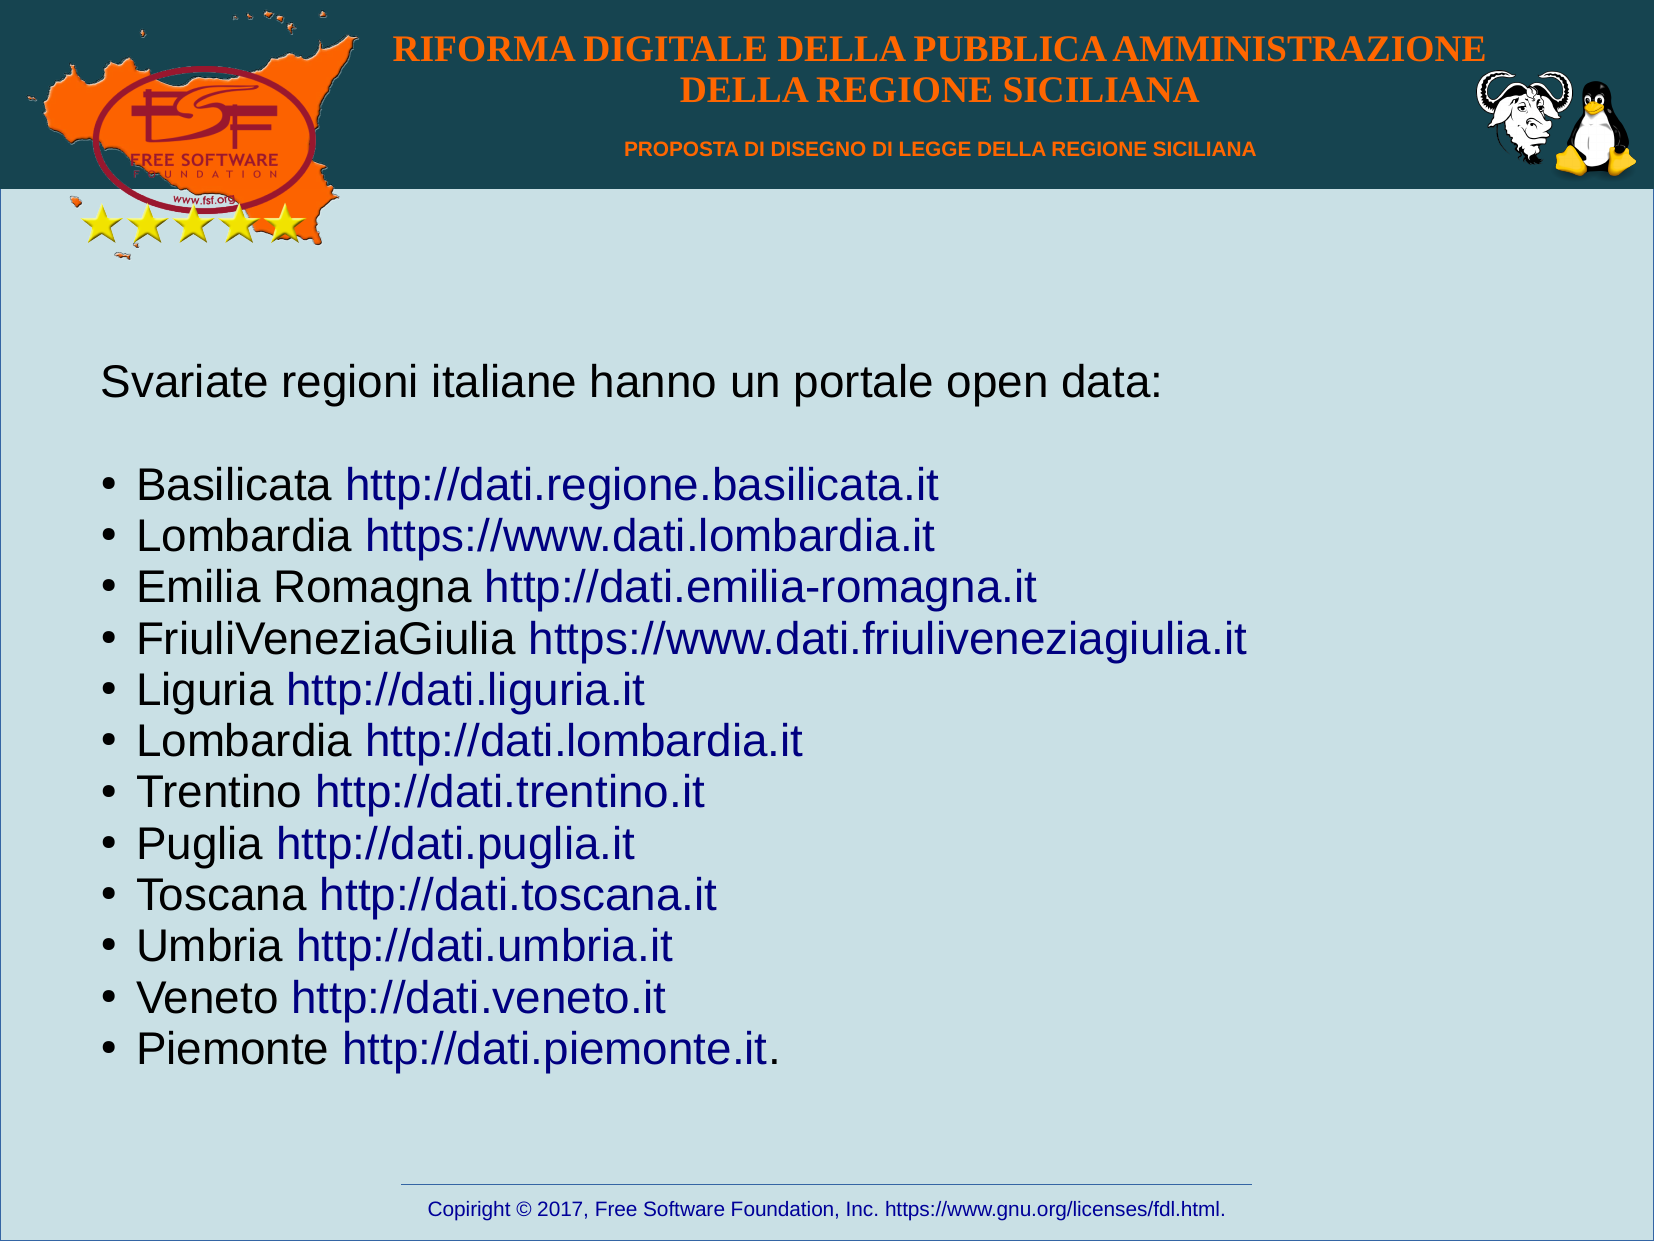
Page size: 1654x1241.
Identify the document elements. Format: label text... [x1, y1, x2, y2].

picture [18, 0, 362, 306]
text_box Svariate regioni italiane hanno un portale open data: Basilicata http://dati.regione.basilicata.it Lombardia https://www.dati.lombardia.it Emilia Romagna http://dati.emilia-romagna.it FriuliVeneziaGiulia https://www.dati.friuliveneziagiulia.it Liguria http://dati.liguria.it Lombardia http://dati.lombardia.it Trentino http://dati.trentino.it Puglia http://dati.puglia.it Toscana http://dati.toscana.it Umbria http://dati.umbria.it Veneto http://dati.veneto.it Piemonte http://dati.piemonte.it. [85, 349, 1571, 1241]
picture [1476, 70, 1636, 182]
